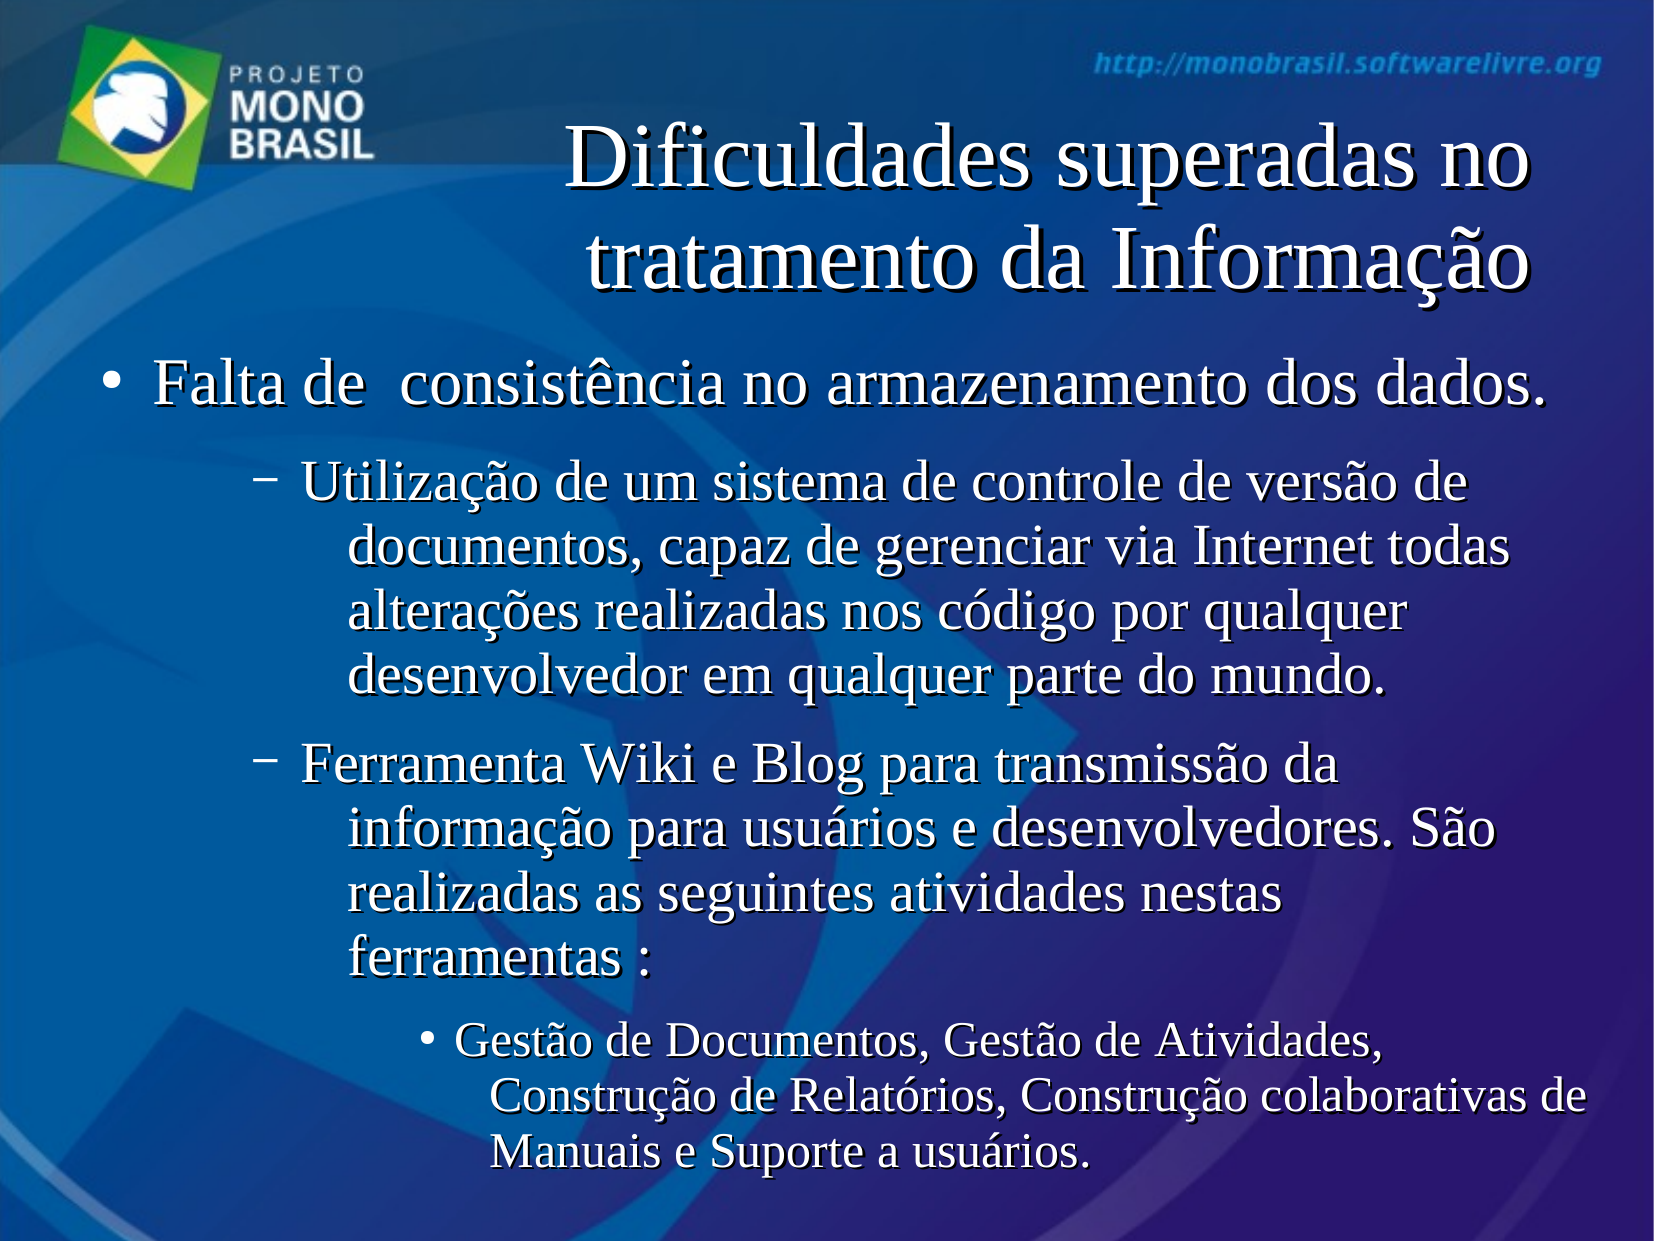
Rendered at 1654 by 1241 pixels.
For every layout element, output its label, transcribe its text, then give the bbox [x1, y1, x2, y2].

list Falta de consistência no armazenamento dos dados. Utilização de um sistema de controle de versão de documentos, capaz de gerenciar via Internet todas alterações realizadas nos código por qualquer desenvolvedor em qualquer parte do mundo. Ferramenta Wiki e Blog para transmissão da informação para usuários e desenvolvedores. São realizadas as seguintes atividades nestas ferramentas : Gestão de Documentos, Gestão de Atividades, Construção de Relatórios, Construção colaborativas de Manuais e Suporte a usuários. [64, 344, 1597, 1178]
picture [0, 0, 1654, 1241]
title Dificuldades superadas no tratamento da Informação [121, 95, 1534, 318]
